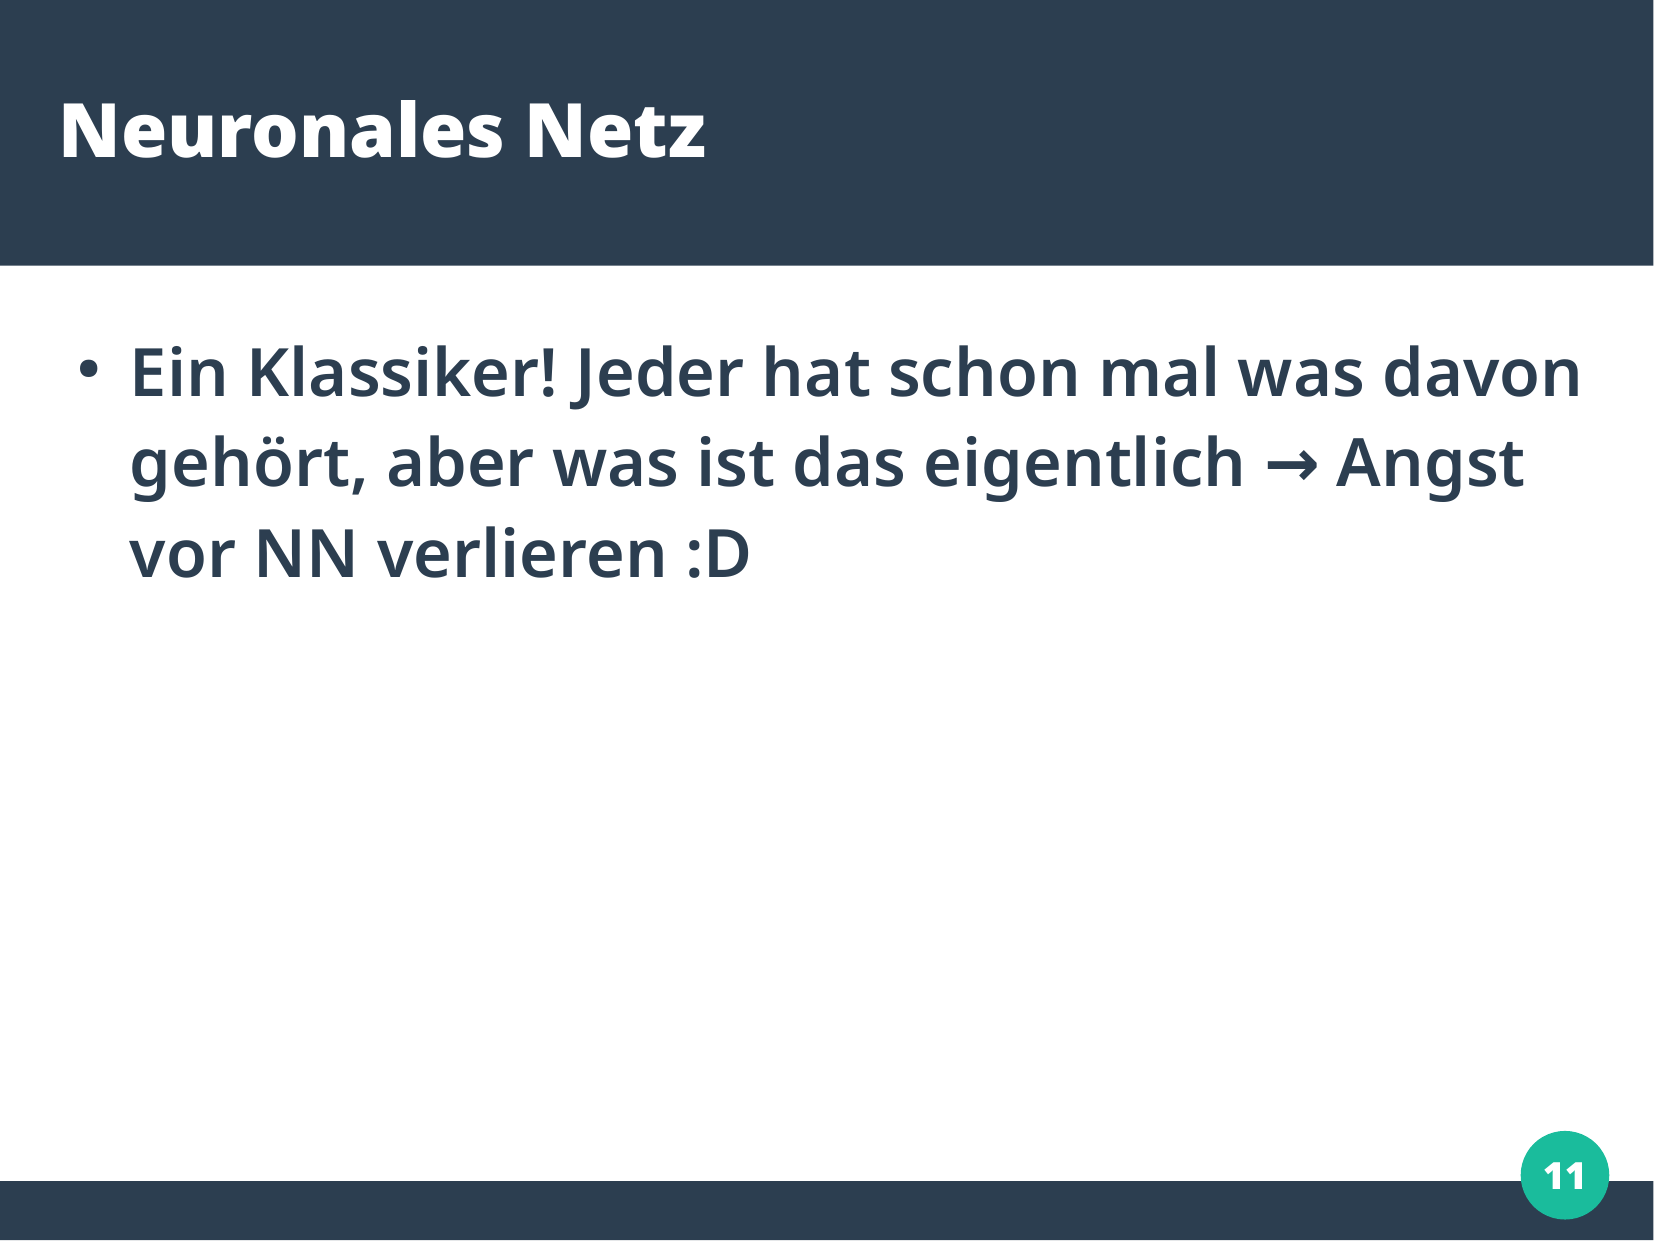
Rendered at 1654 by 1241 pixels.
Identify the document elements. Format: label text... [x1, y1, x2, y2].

title Neuronales Netz [59, 49, 1595, 207]
list Ein Klassiker! Jeder hat schon mal was davon gehört, aber was ist das eigentlich → Angst vor NN verlieren :D [59, 324, 1595, 1152]
